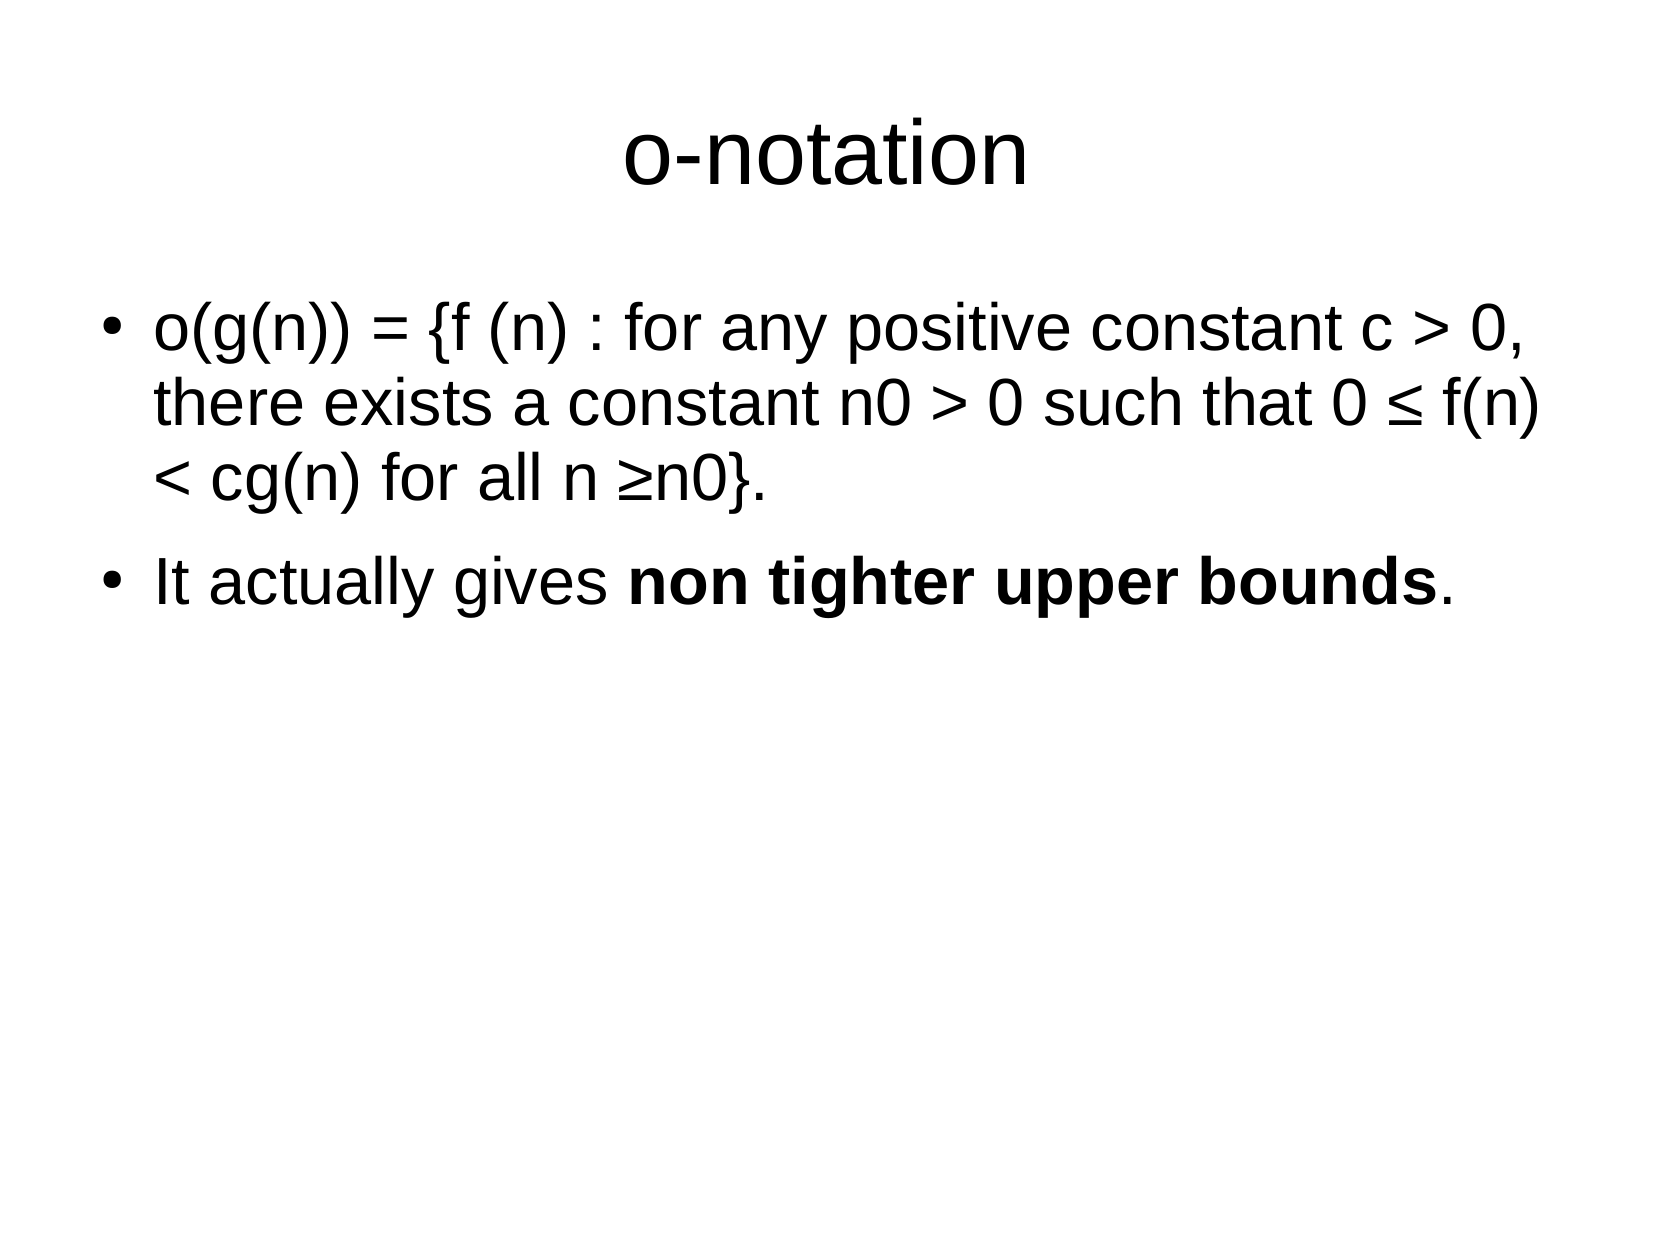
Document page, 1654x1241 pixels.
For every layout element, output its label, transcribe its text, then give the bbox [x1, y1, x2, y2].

list o(g(n)) = {f (n) : for any positive constant c > 0, there exists a constant n0 > 0 such that 0 ≤ f(n) < cg(n) for all n ≥n0}. It actually gives non tighter upper bounds. [82, 290, 1571, 1109]
title o-notation [82, 49, 1571, 257]
